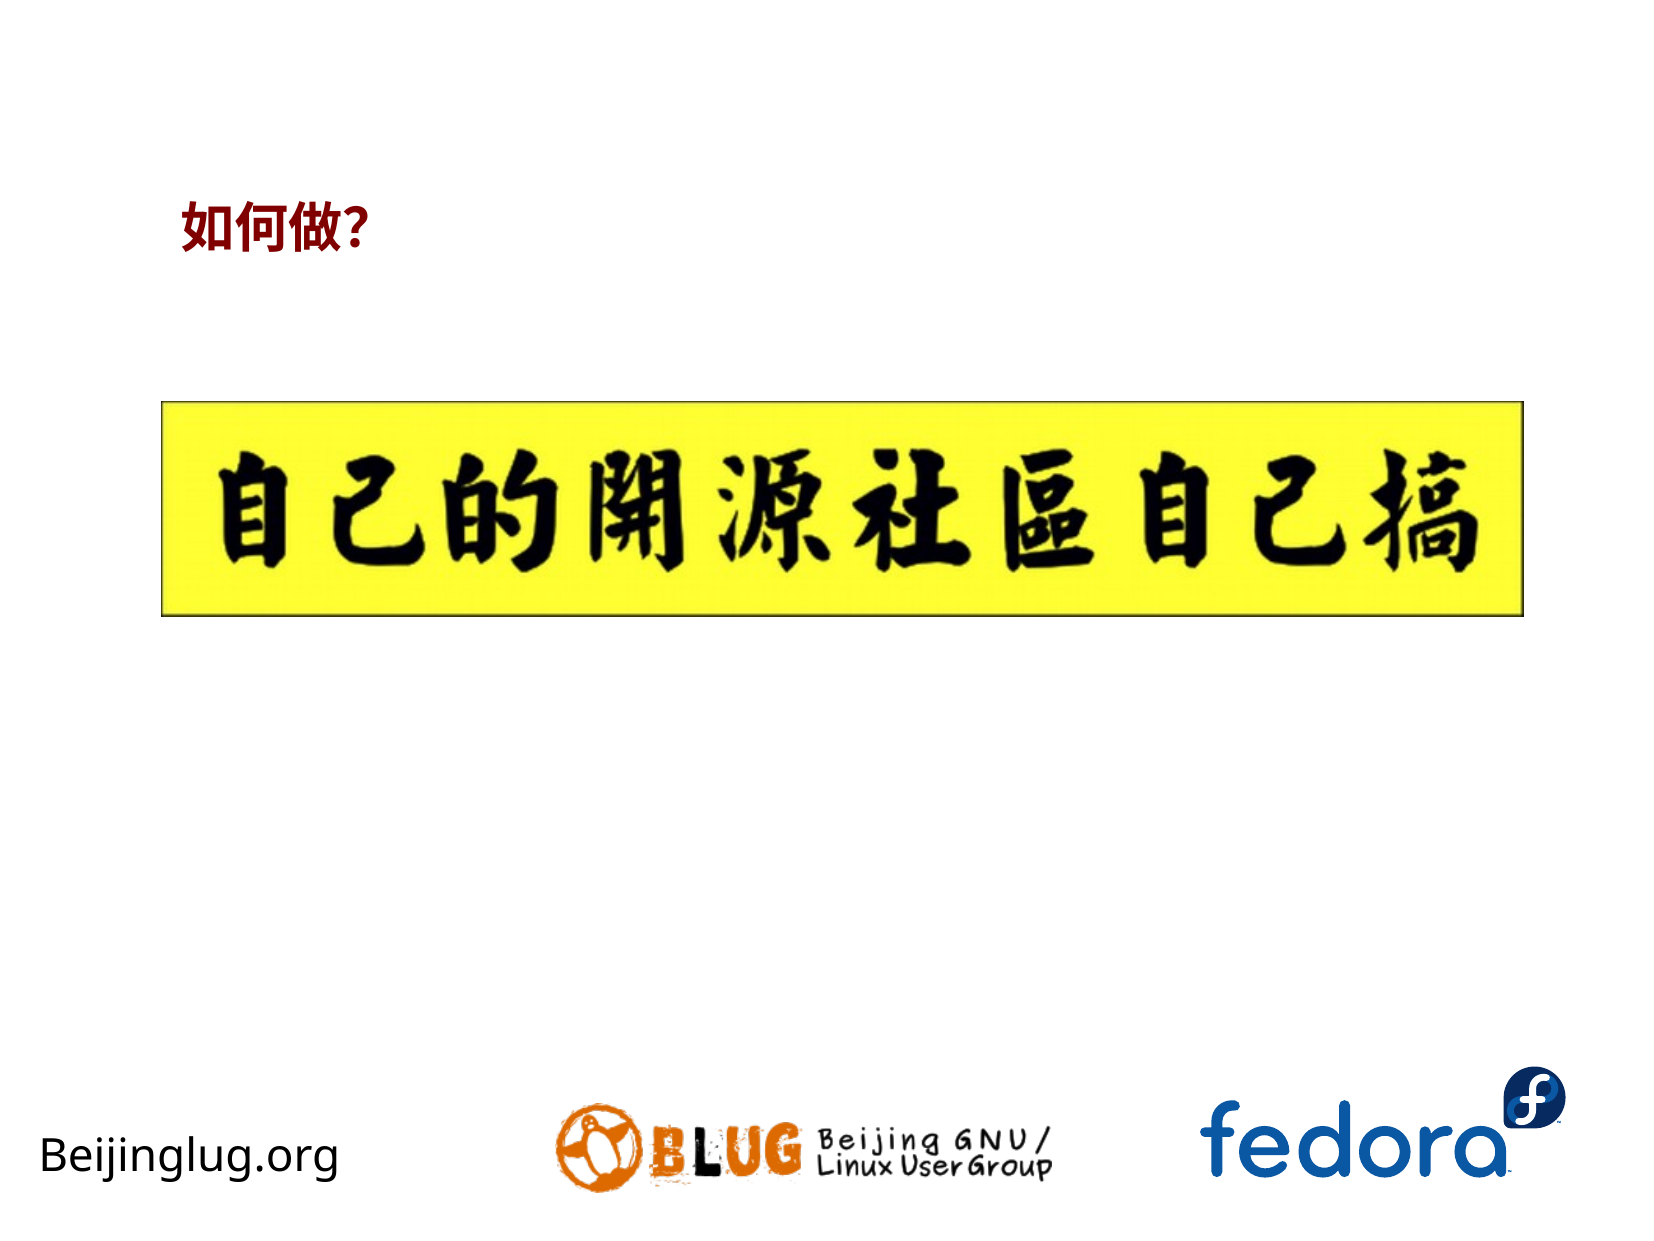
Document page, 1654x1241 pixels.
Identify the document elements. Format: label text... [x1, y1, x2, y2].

picture [555, 1103, 1052, 1193]
picture [161, 401, 1524, 617]
text_box 如何做？ [165, 177, 422, 266]
